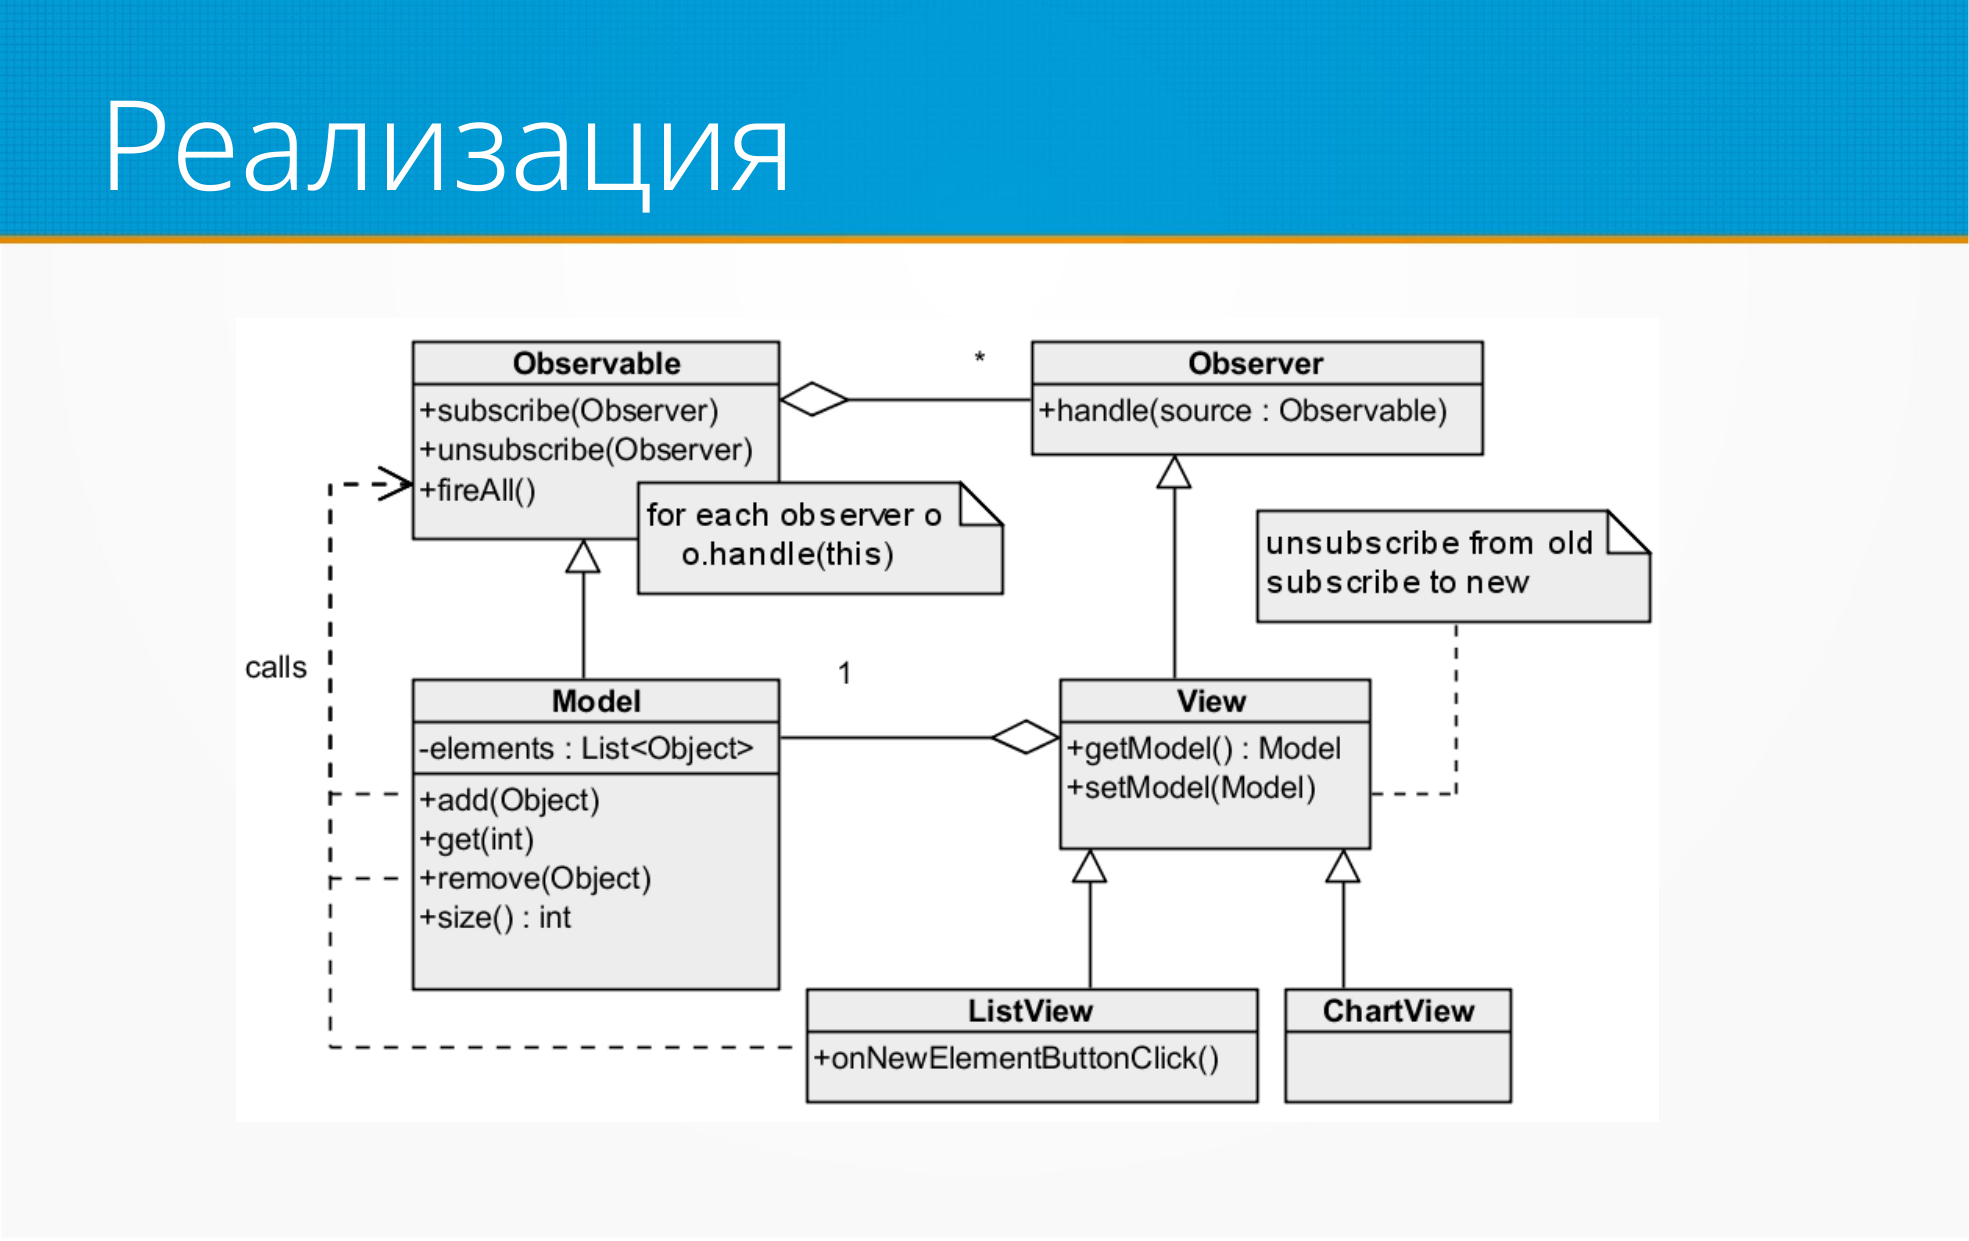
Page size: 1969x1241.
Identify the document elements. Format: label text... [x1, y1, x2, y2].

picture [0, 233, 1969, 1241]
title Реализация [98, 19, 1870, 227]
